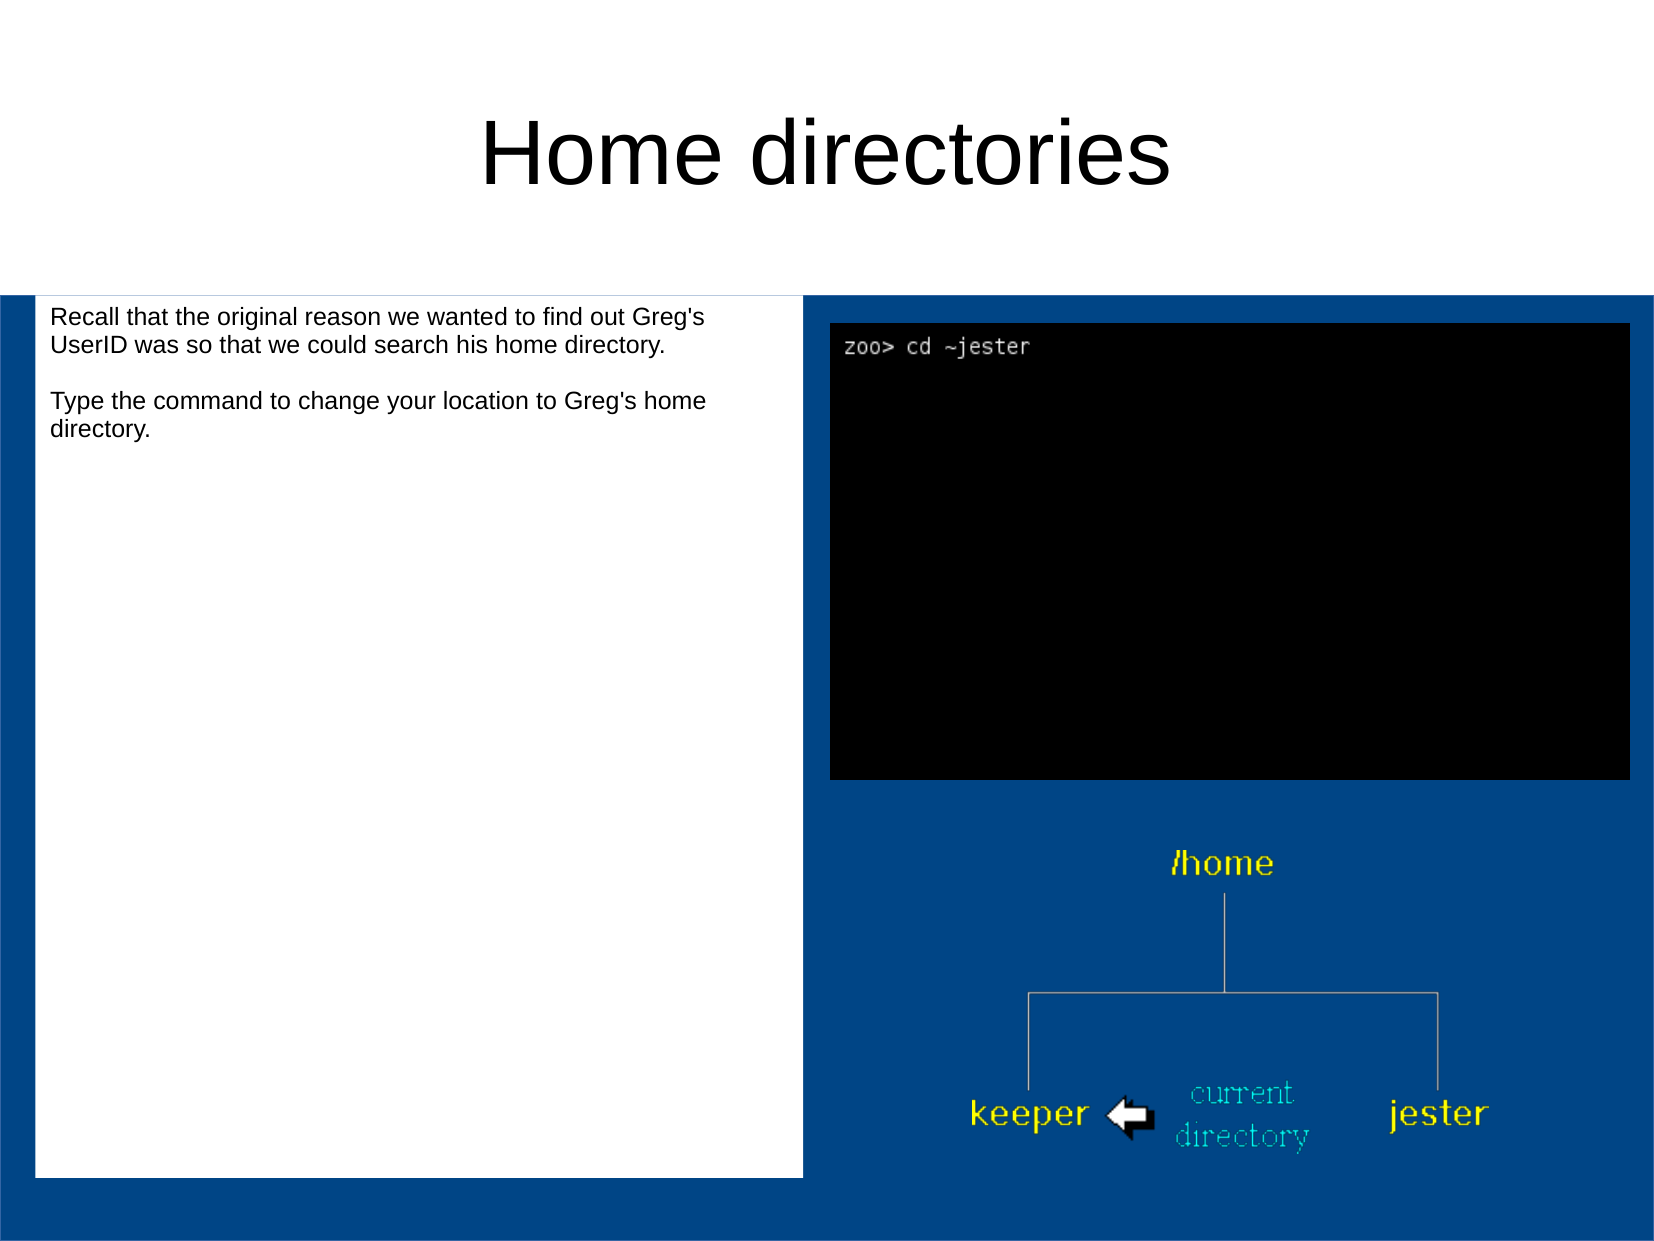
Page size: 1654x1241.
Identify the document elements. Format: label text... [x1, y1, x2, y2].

picture [972, 850, 1489, 1154]
picture [830, 323, 1630, 780]
text_box [0, 295, 1654, 1241]
title Home directories [82, 49, 1571, 257]
text_box Recall that the original reason we wanted to find out Greg's UserID was so that we could search his home directory. Type the command to change your location to Greg's home directory. [35, 295, 804, 1178]
